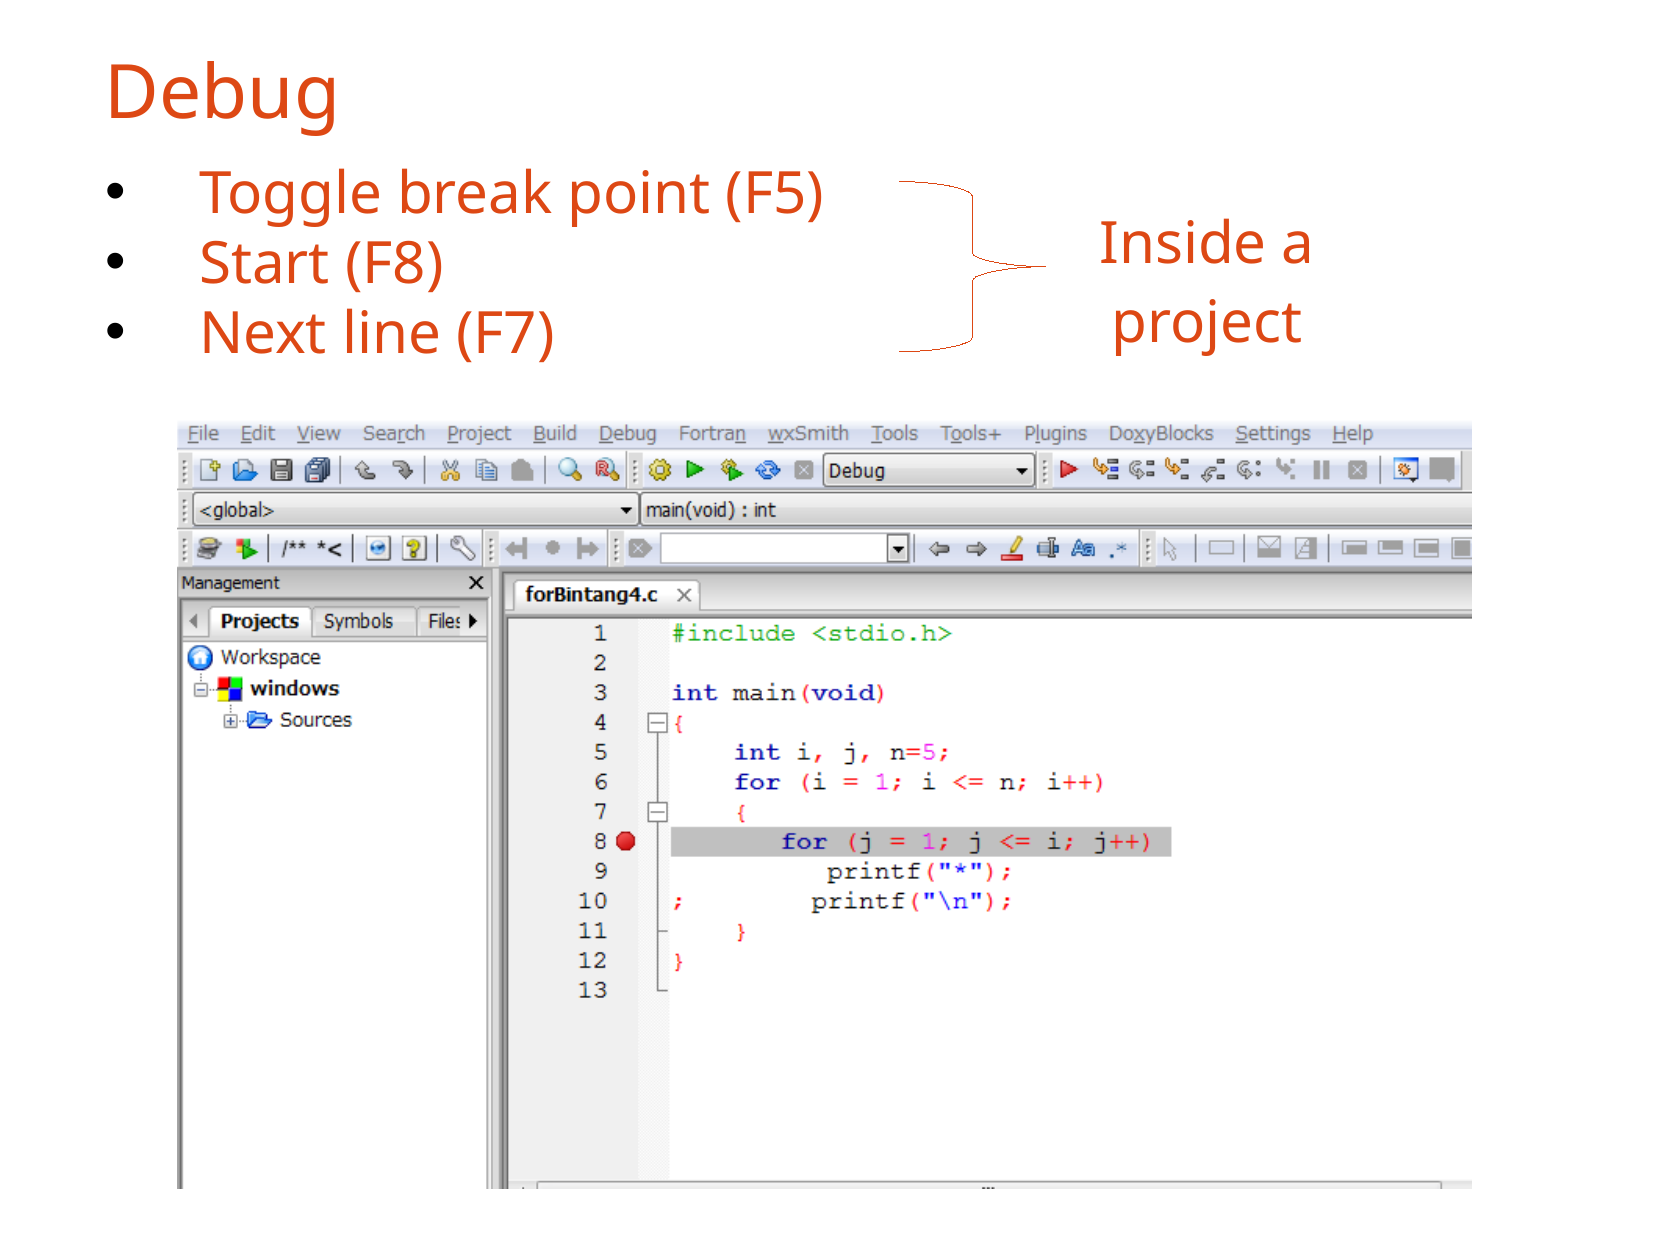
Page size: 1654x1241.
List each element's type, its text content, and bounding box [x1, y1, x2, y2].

text_box Debug [104, 25, 1493, 152]
text_box Inside a project [1024, 193, 1390, 340]
text_box Toggle break point (F5) Start (F8) Next line (F7) [105, 127, 1494, 394]
picture [177, 420, 1472, 1189]
